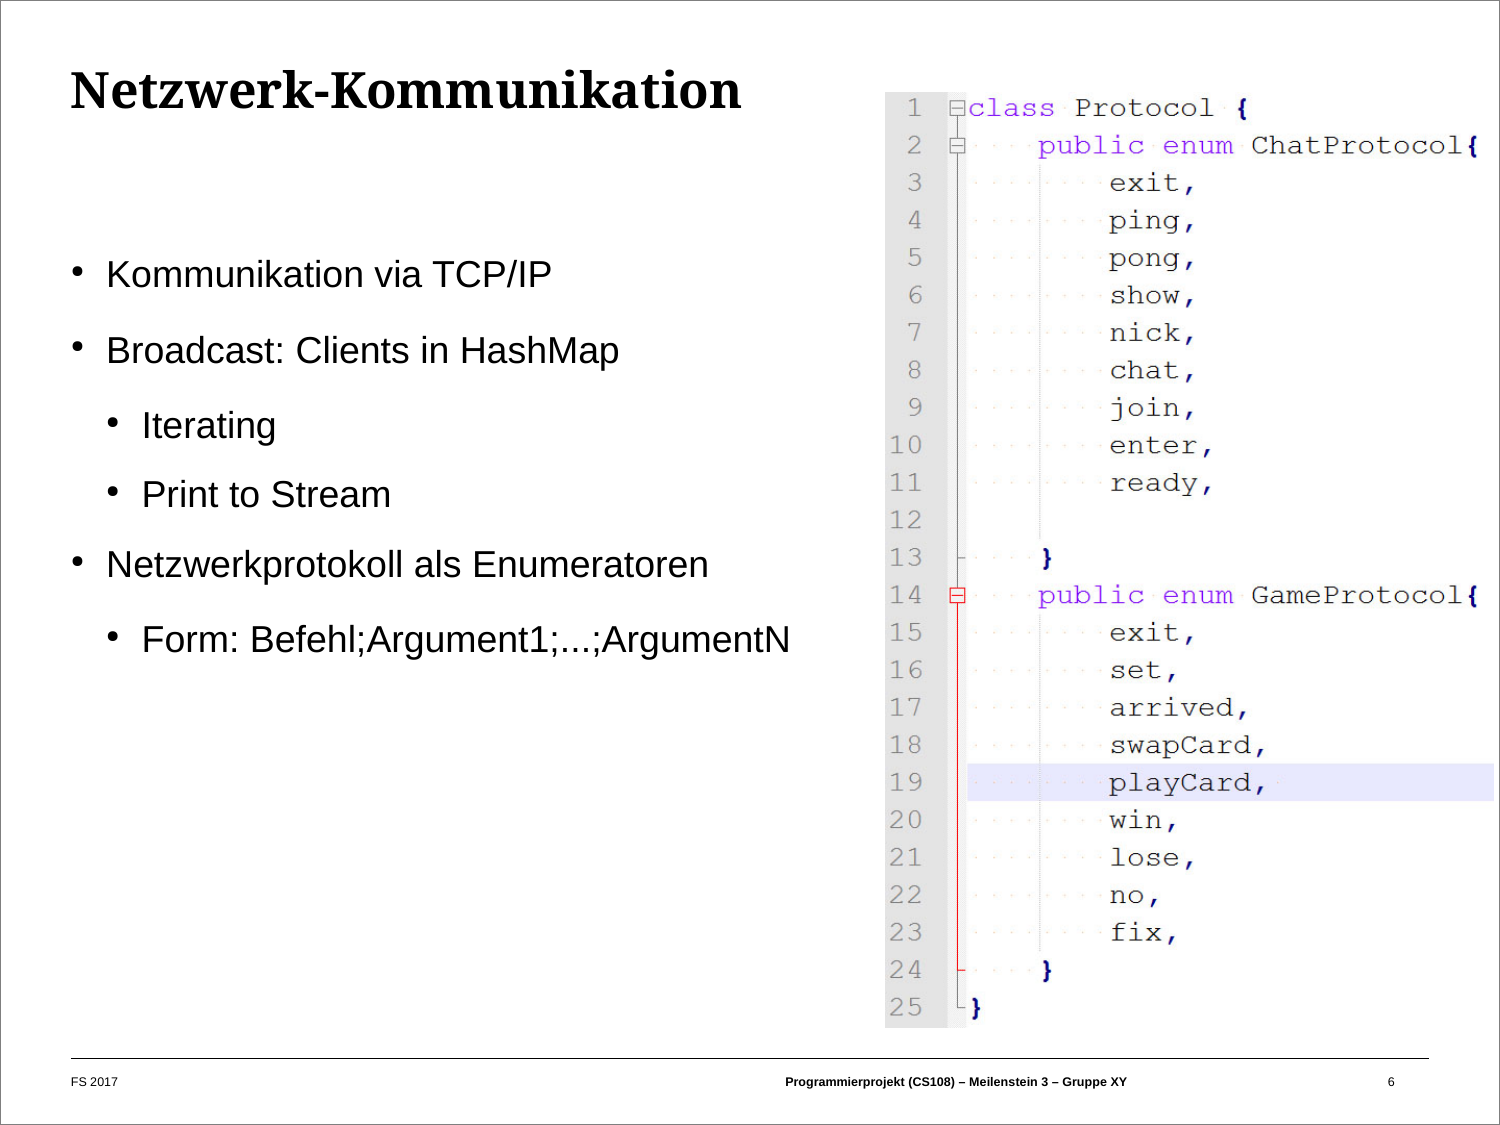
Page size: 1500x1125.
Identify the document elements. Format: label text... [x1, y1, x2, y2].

text_box <number> [1387, 1070, 1430, 1100]
title Netzwerk-Kommunikation [70, 66, 1430, 191]
text_box Programmierprojekt (CS108) – Meilenstein 3 – Gruppe XY [785, 1070, 1377, 1100]
picture [885, 92, 1494, 1028]
text_box FS 2017 [70, 1070, 425, 1100]
list Kommunikation via TCP/IP Broadcast: Clients in HashMap Iterating Print to Stream Netzwerkprotokoll als Enumeratoren Form: Befehl;Argument1;...;ArgumentN [70, 249, 885, 1024]
